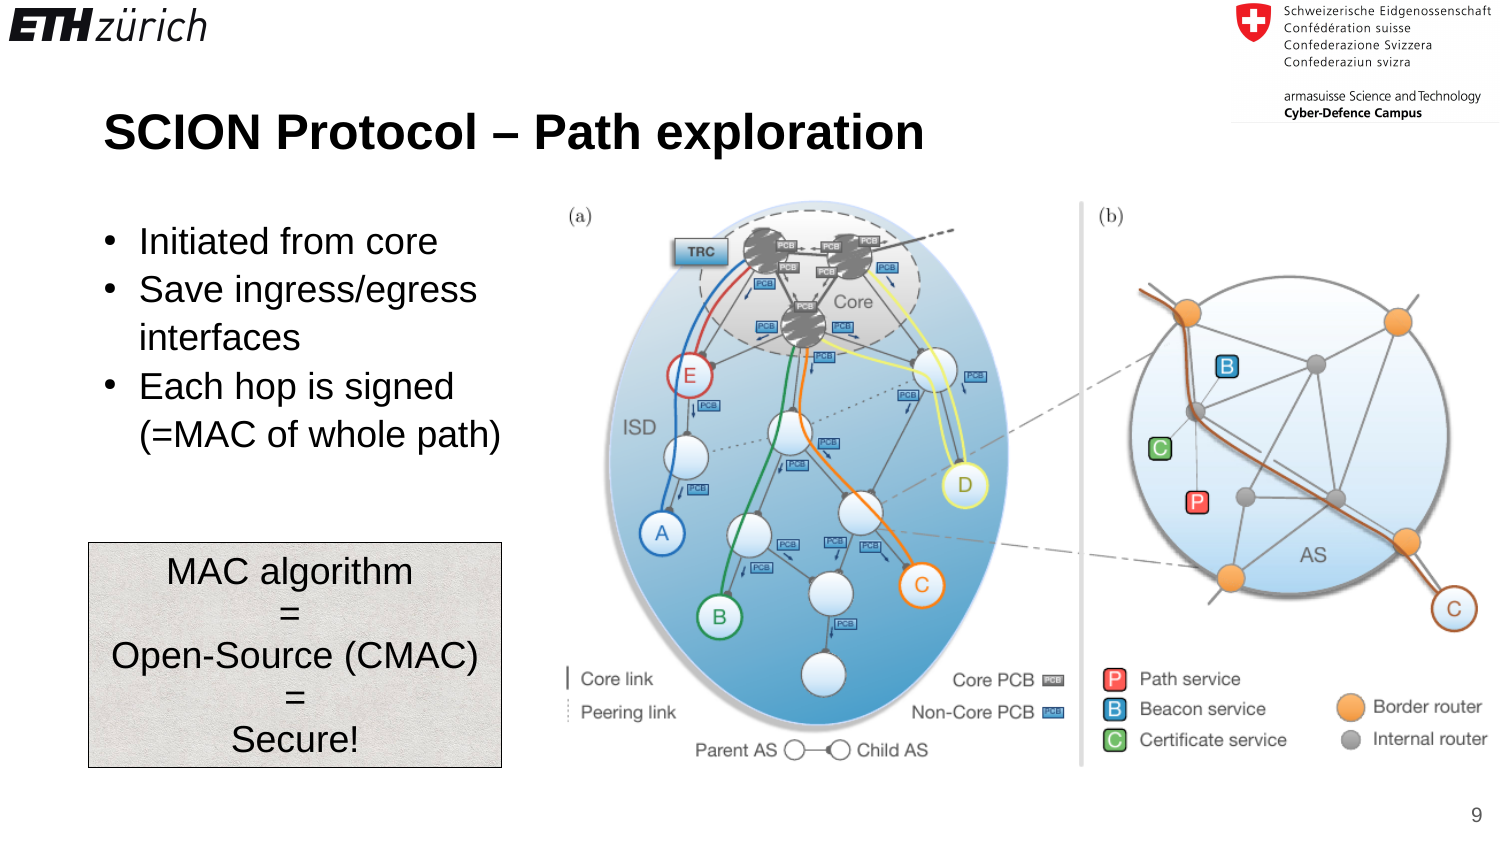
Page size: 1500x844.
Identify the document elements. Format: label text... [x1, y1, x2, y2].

text_box SCION Protocol – Path exploration [88, 88, 1182, 178]
text_box Initiated from core Save ingress/egress interfaces Each hop is signed (=MAC of whole path) [88, 206, 555, 473]
picture [555, 192, 1500, 768]
picture [1231, 0, 1500, 123]
picture [8, 8, 207, 42]
text_box MAC algorithm = Open-Source (CMAC) = Secure! [88, 542, 502, 768]
